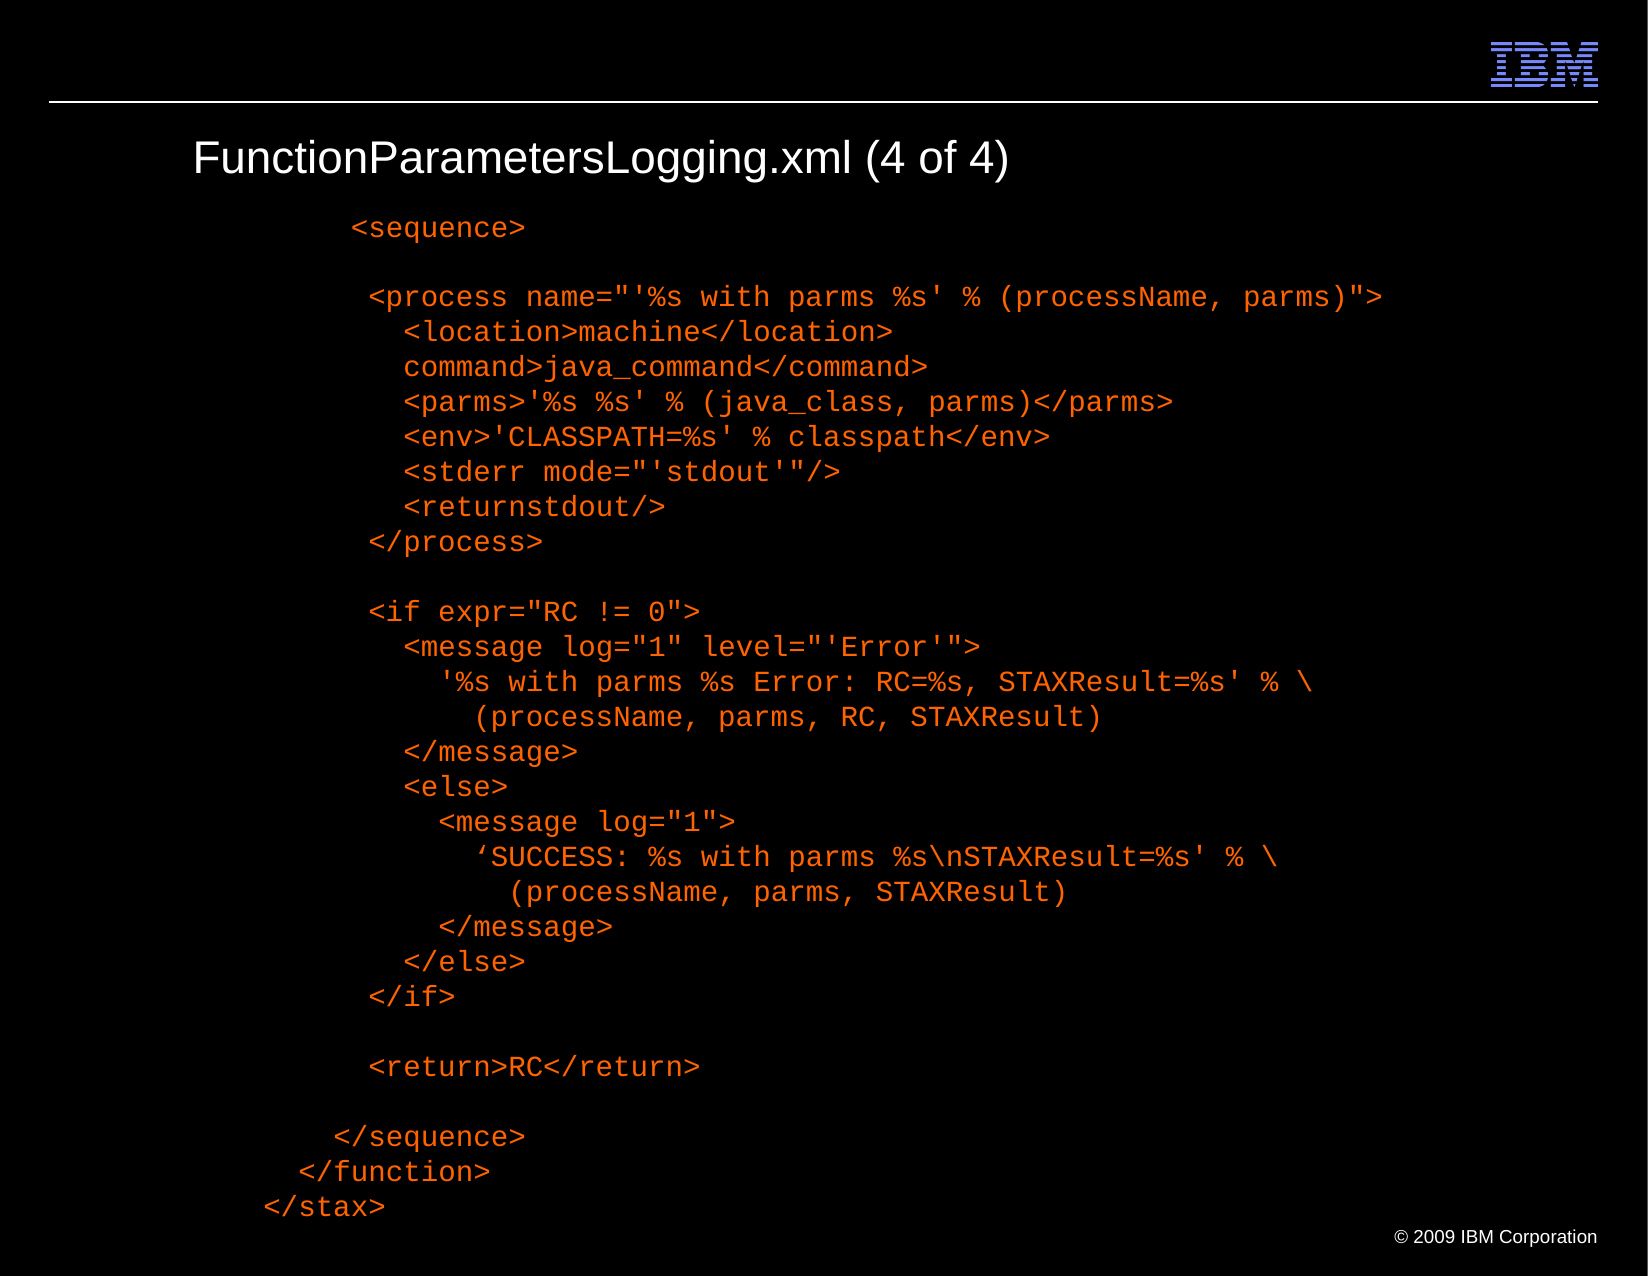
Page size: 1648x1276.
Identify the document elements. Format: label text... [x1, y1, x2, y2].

title FunctionParametersLogging.xml (4 of 4) [175, 125, 1648, 219]
picture [1491, 42, 1598, 87]
text_box <sequence> <process name="'%s with parms %s' % (processName, parms)"> <location>machine</location> command>java_command</command> <parms>'%s %s' % (java_class, parms)</parms> <env>'CLASSPATH=%s' % classpath</env> <stderr mode="'stdout'"/> <returnstdout/> </process> <if expr="RC != 0"> <message log="1" level="'Error'"> '%s with parms %s Error: RC=%s, STAXResult=%s' % \ (processName, parms, RC, STAXResult) </message> <else> <message log="1"> ‘SUCCESS: %s with parms %s\nSTAXResult=%s' % \ (processName, parms, STAXResult) </message> </else> </if> <return>RC</return> </sequence> </function> </stax> [248, 200, 1648, 1230]
